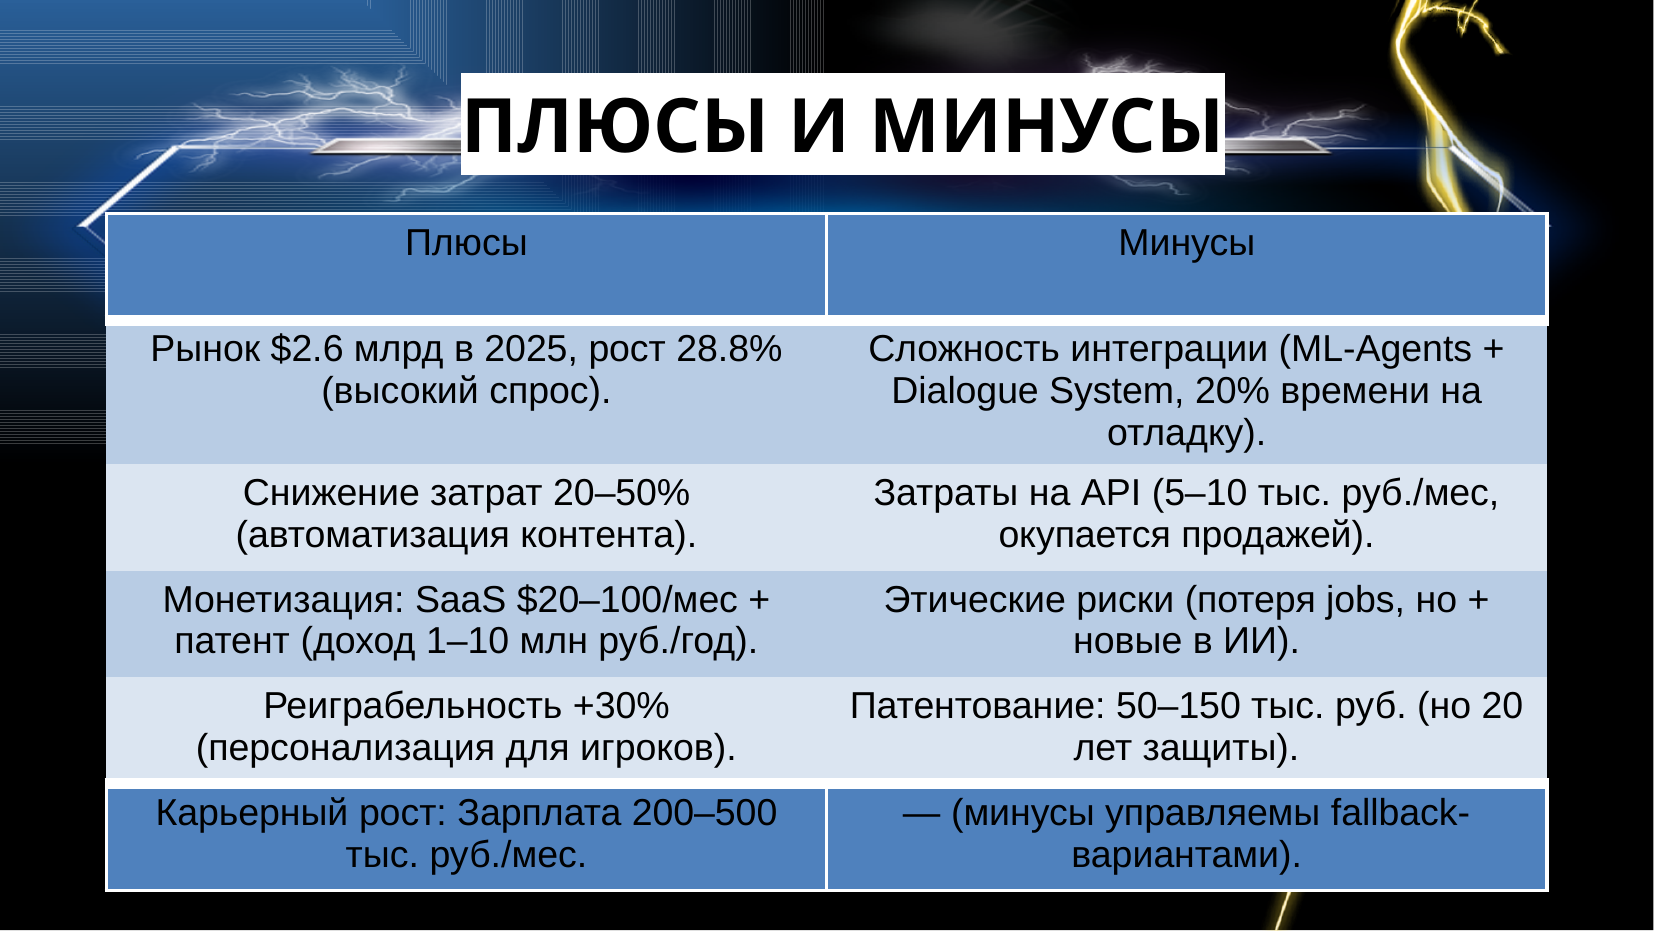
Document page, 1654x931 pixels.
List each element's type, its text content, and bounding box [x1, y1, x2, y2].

table_cell Снижение затрат 20–50% (автоматизация контента). [106, 464, 827, 571]
table_header Плюсы [108, 215, 825, 315]
table_cell Этические риски (потеря jobs, но + новые в ИИ). [827, 571, 1547, 677]
table_cell Монетизация: SaaS $20–100/мес + патент (доход 1–10 млн руб./год). [106, 571, 827, 677]
table_cell Патентование: 50–150 тыс. руб. (но 20 лет защиты). [827, 677, 1547, 778]
table_header Минусы [828, 215, 1545, 315]
table_cell Затраты на API (5–10 тыс. руб./мес, окупается продажей). [827, 464, 1547, 571]
picture [0, 0, 1619, 355]
title Плюсы и минусы [130, 33, 1557, 214]
table_cell Карьерный рост: Зарплата 200–500 тыс. руб./мес. [108, 789, 825, 889]
table_cell — (минусы управляемы fallback-вариантами). [828, 789, 1545, 889]
table_cell Сложность интеграции (ML-Agents + Dialogue System, 20% времени на отладку). [827, 326, 1547, 464]
table_cell Рынок $2.6 млрд в 2025, рост 28.8% (высокий спрос). [106, 326, 827, 464]
table_cell Реиграбельность +30% (персонализация для игроков). [106, 677, 827, 778]
picture [1189, 892, 1437, 931]
